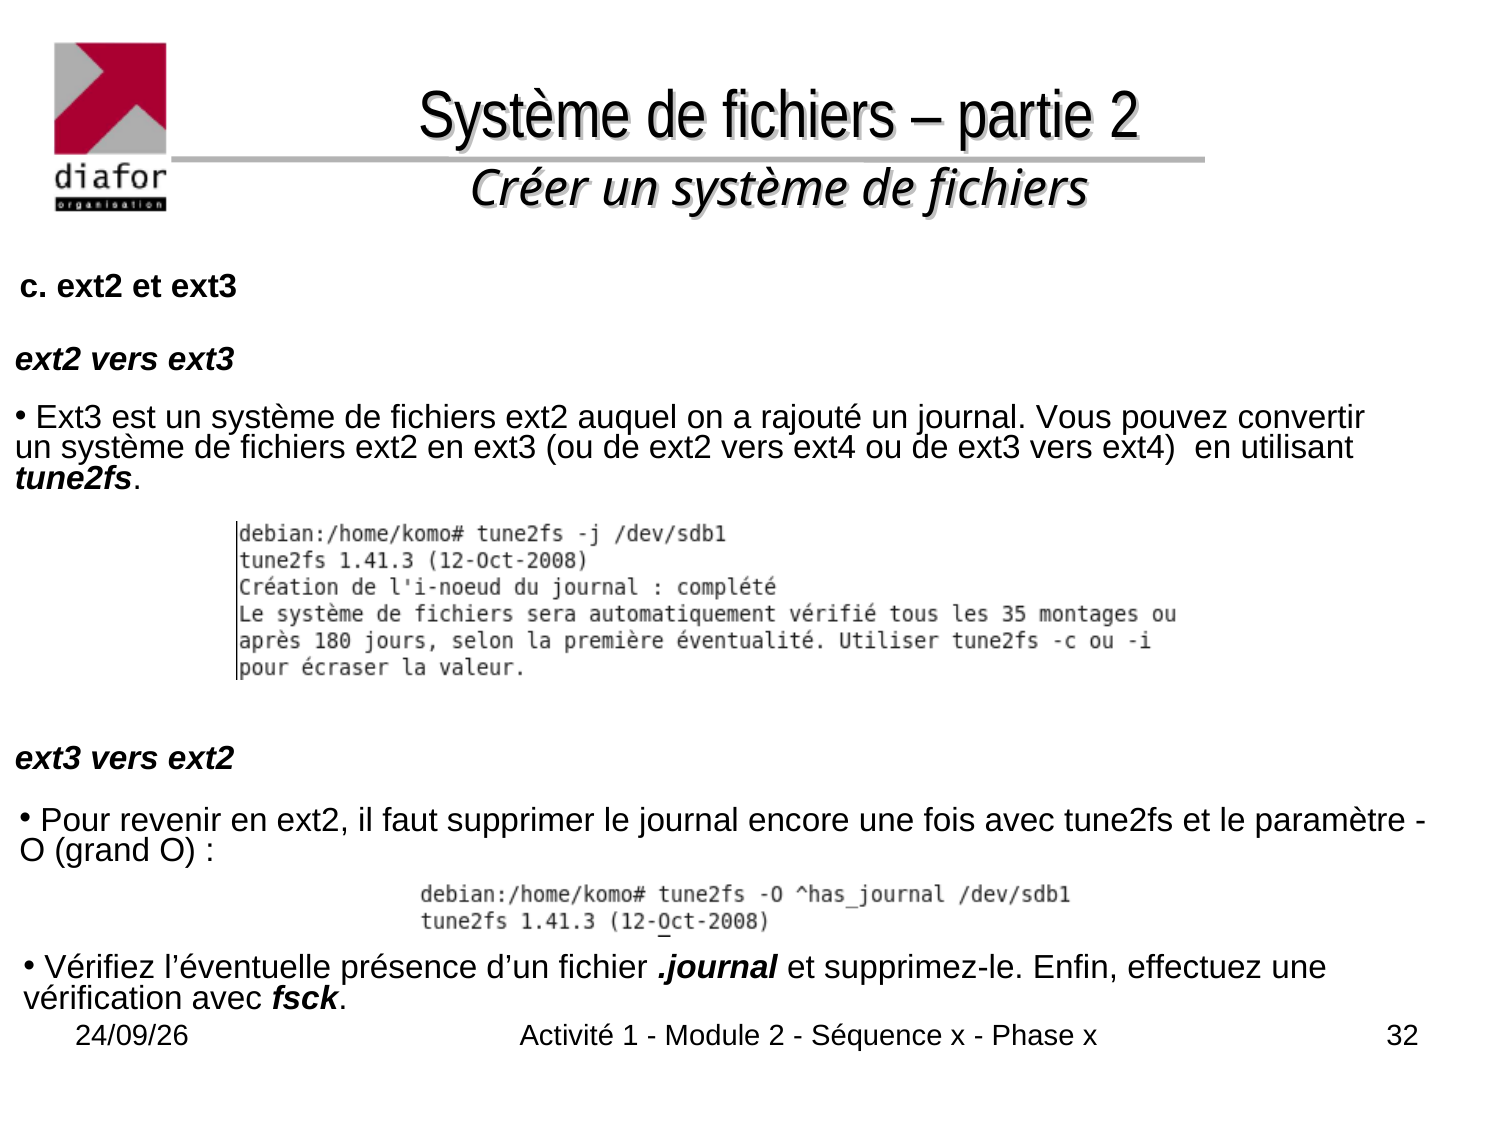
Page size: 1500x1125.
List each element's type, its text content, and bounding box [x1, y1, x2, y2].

text_box Ext3 est un système de fichiers ext2 auquel on a rajouté un journal. Vous pouvez convertir un système de fichiers ext2 en ext3 (ou de ext2 vers ext4 ou de ext3 vers ext4) en utilisant tune2fs. [0, 396, 1407, 503]
text_box Pour revenir en ext2, il faut supprimer le journal encore une fois avec tune2fs et le paramètre -O (grand O) : [4, 799, 1449, 876]
text_box c. ext2 et ext3 [4, 265, 532, 311]
text_box Vérifiez l’éventuelle présence d’un fichier .journal et supprimez-le. Enfin, effectuez une vérification avec fsck. [8, 947, 1480, 1023]
title Système de fichiers – partie 2 Créer un système de fichiers [104, 45, 1455, 250]
text_box ext2 vers ext3 [0, 338, 296, 384]
picture [53, 42, 168, 213]
text_box ext3 vers ext2 [0, 738, 296, 784]
picture [236, 521, 1191, 680]
picture [419, 880, 1093, 937]
